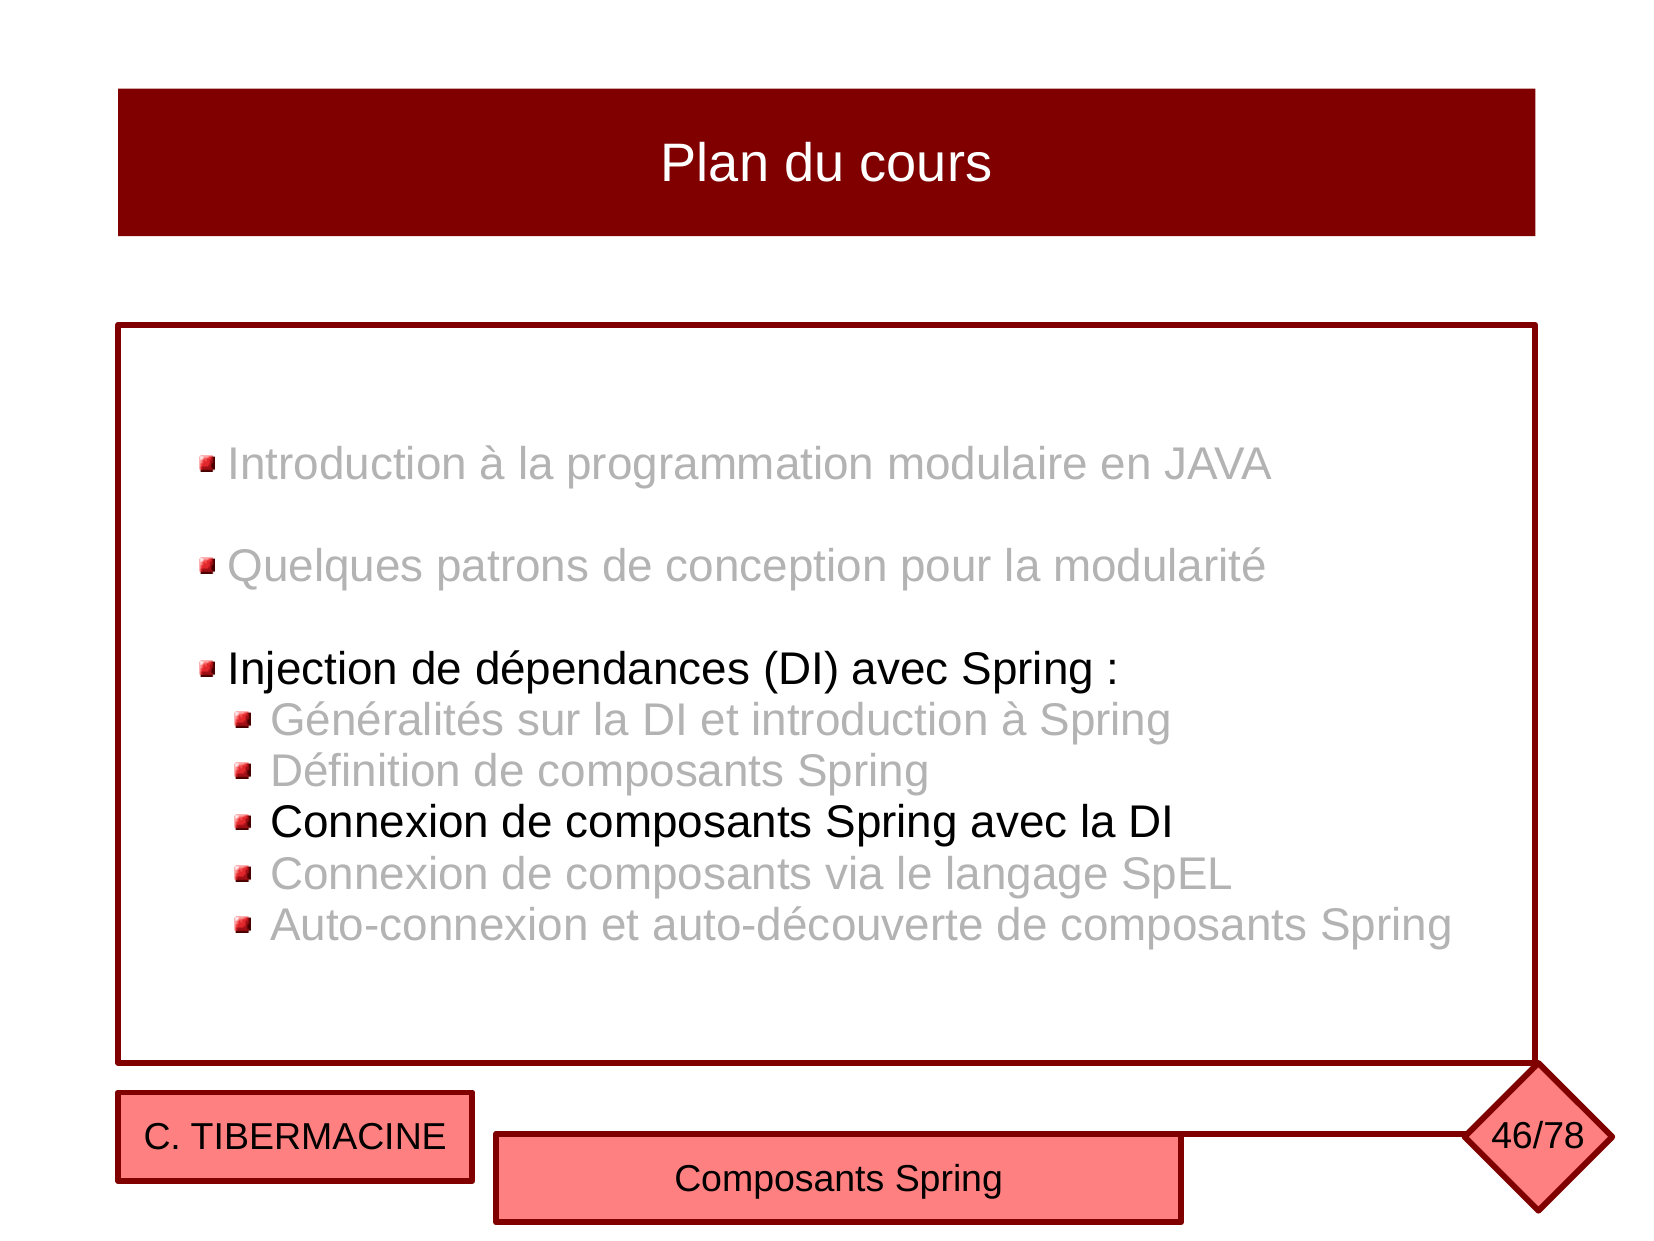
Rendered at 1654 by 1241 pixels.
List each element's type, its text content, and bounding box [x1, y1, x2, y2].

text_box <numéro>/78 [1476, 1107, 1613, 1207]
picture [199, 557, 215, 574]
text_box C. TIBERMACINE [118, 1092, 473, 1182]
picture [234, 814, 251, 830]
text_box [1494, 1062, 1583, 1107]
picture [234, 916, 251, 933]
picture [199, 660, 215, 677]
text_box [1464, 1125, 1476, 1149]
text_box Introduction à la programmation modulaire en JAVA Quelques patrons de conception pour la modularité Injection de dépendances (DI) avec Spring : Généralités sur la DI et introduction à Spring Définition de composants Spring Connexion de composants Spring avec la DI Connexion de composants via le langage SpEL Auto-connexion et auto-découverte de composants Spring [118, 324, 1536, 1063]
text_box Composants Spring [496, 1133, 1182, 1223]
picture [234, 865, 251, 882]
picture [234, 711, 251, 728]
picture [234, 762, 251, 779]
picture [199, 455, 215, 472]
text_box Plan du cours [118, 88, 1536, 237]
